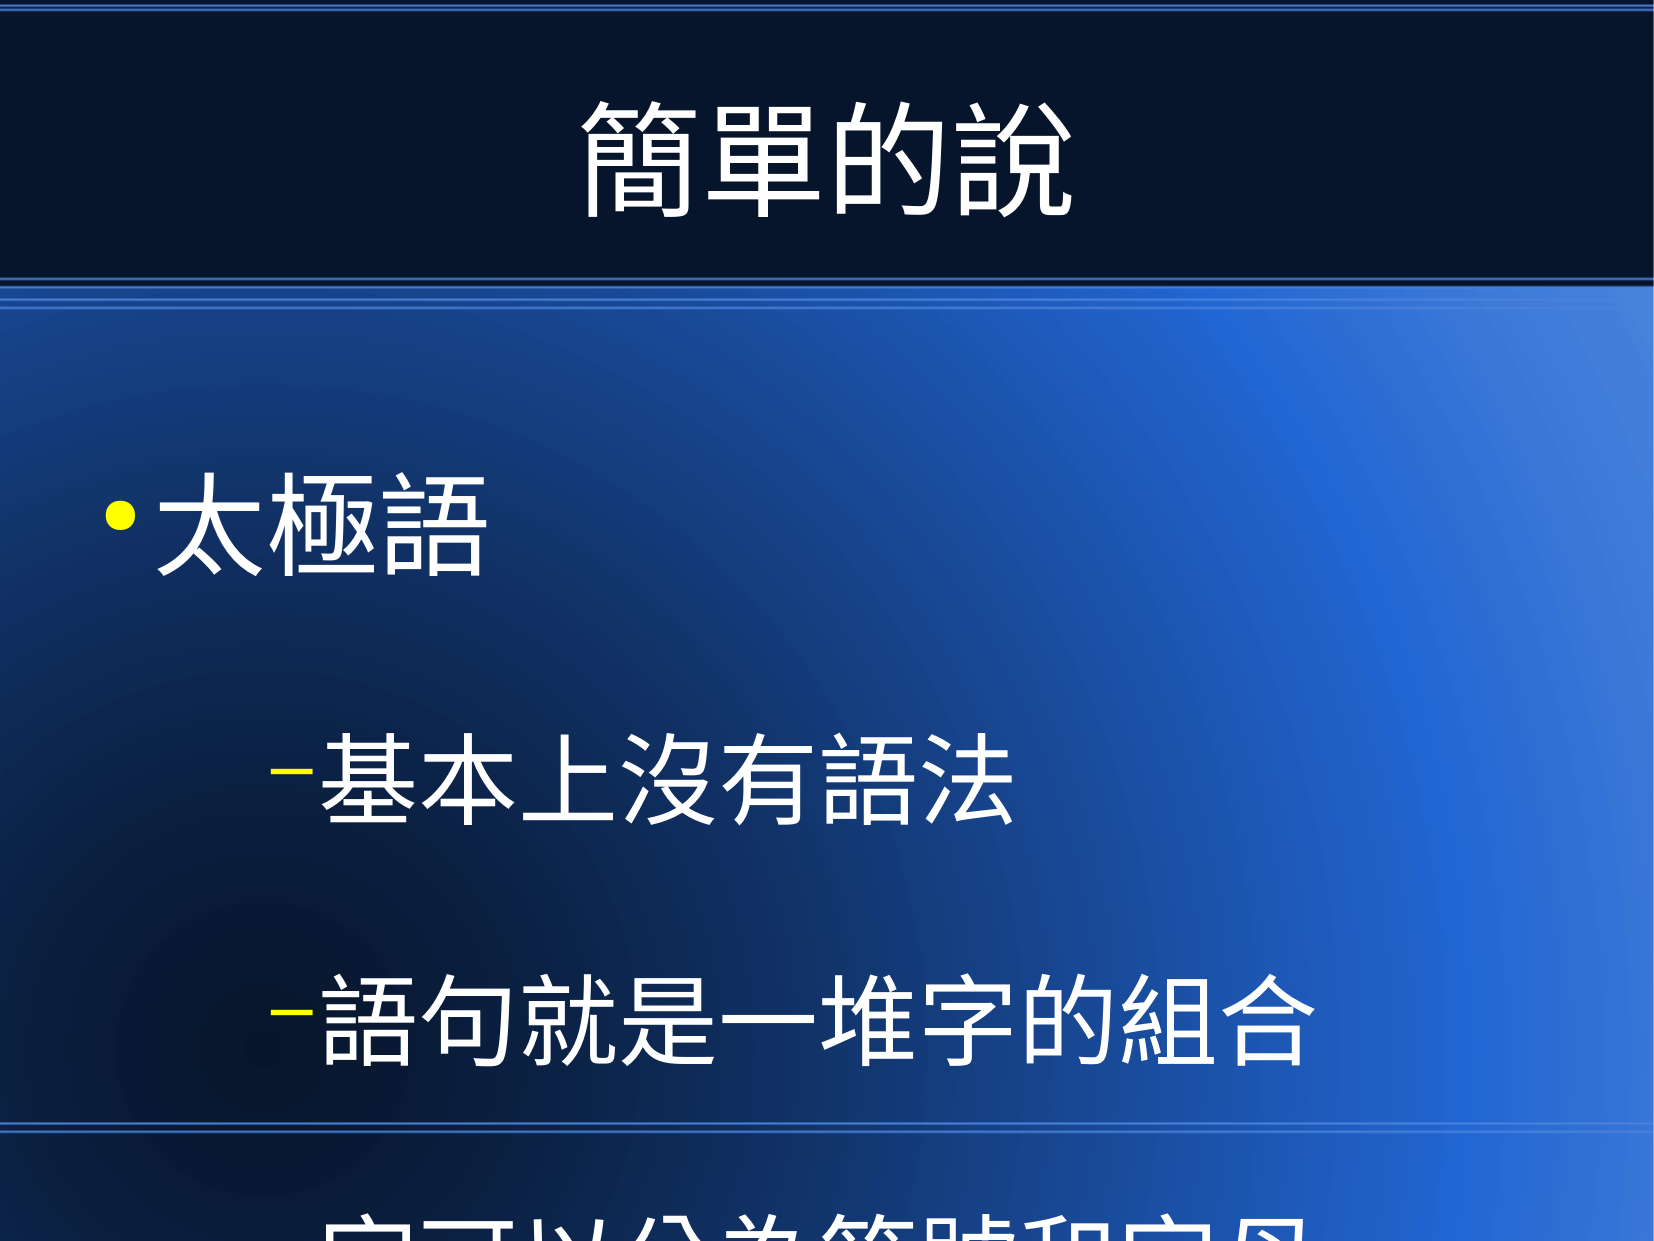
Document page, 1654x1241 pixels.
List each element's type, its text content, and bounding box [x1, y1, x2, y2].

list 太極語 基本上沒有語法 語句就是一堆字的組合 字可以分為符號和字母 [82, 355, 1571, 1241]
picture [0, 0, 1654, 1241]
title 簡單的說 [82, 49, 1571, 257]
